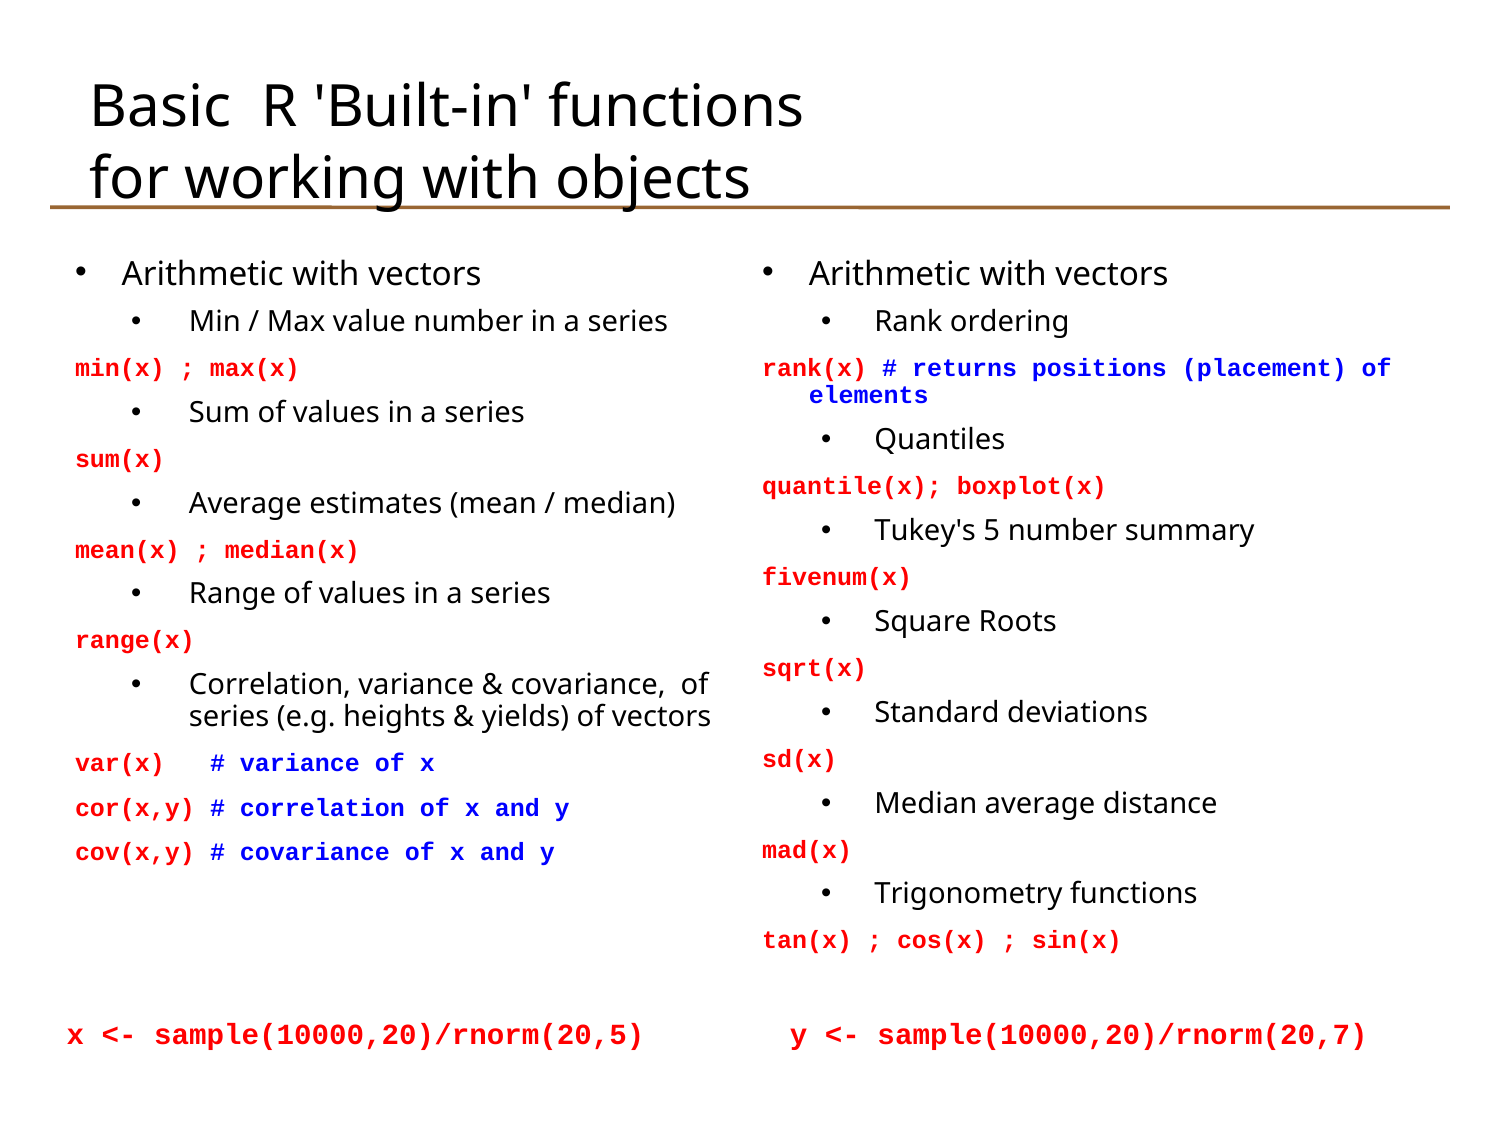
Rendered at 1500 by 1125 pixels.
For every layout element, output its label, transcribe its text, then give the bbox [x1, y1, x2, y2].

text_box Arithmetic with vectors Min / Max value number in a series min(x) ; max(x)‏ Sum of values in a series sum(x)‏ Average estimates (mean / median)‏ mean(x) ; median(x)‏ Range of values in a series range(x)‏ Correlation, variance & covariance, of series (e.g. heights & yields) of vectors var(x) # variance of x cor(x,y) # correlation of x and y cov(x,y) # covariance of x and y [75, 263, 738, 1006]
text_box Basic R 'Built-in' functions for working with objects [75, 44, 1425, 233]
text_box Arithmetic with vectors Rank ordering rank(x) # returns positions (placement) of elements Quantiles quantile(x); boxplot(x)‏ Tukey's 5 number summary fivenum(x)‏ Square Roots sqrt(x)‏ Standard deviations sd(x)‏ Median average distance mad(x)‏ Trigonometry functions tan(x) ; cos(x) ; sin(x)‏ [762, 263, 1425, 1006]
text_box x <- sample(10000,20)/rnorm(20,5)‏ [51, 1007, 729, 1092]
text_box y <- sample(10000,20)/rnorm(20,7)‏ [775, 1007, 1452, 1092]
